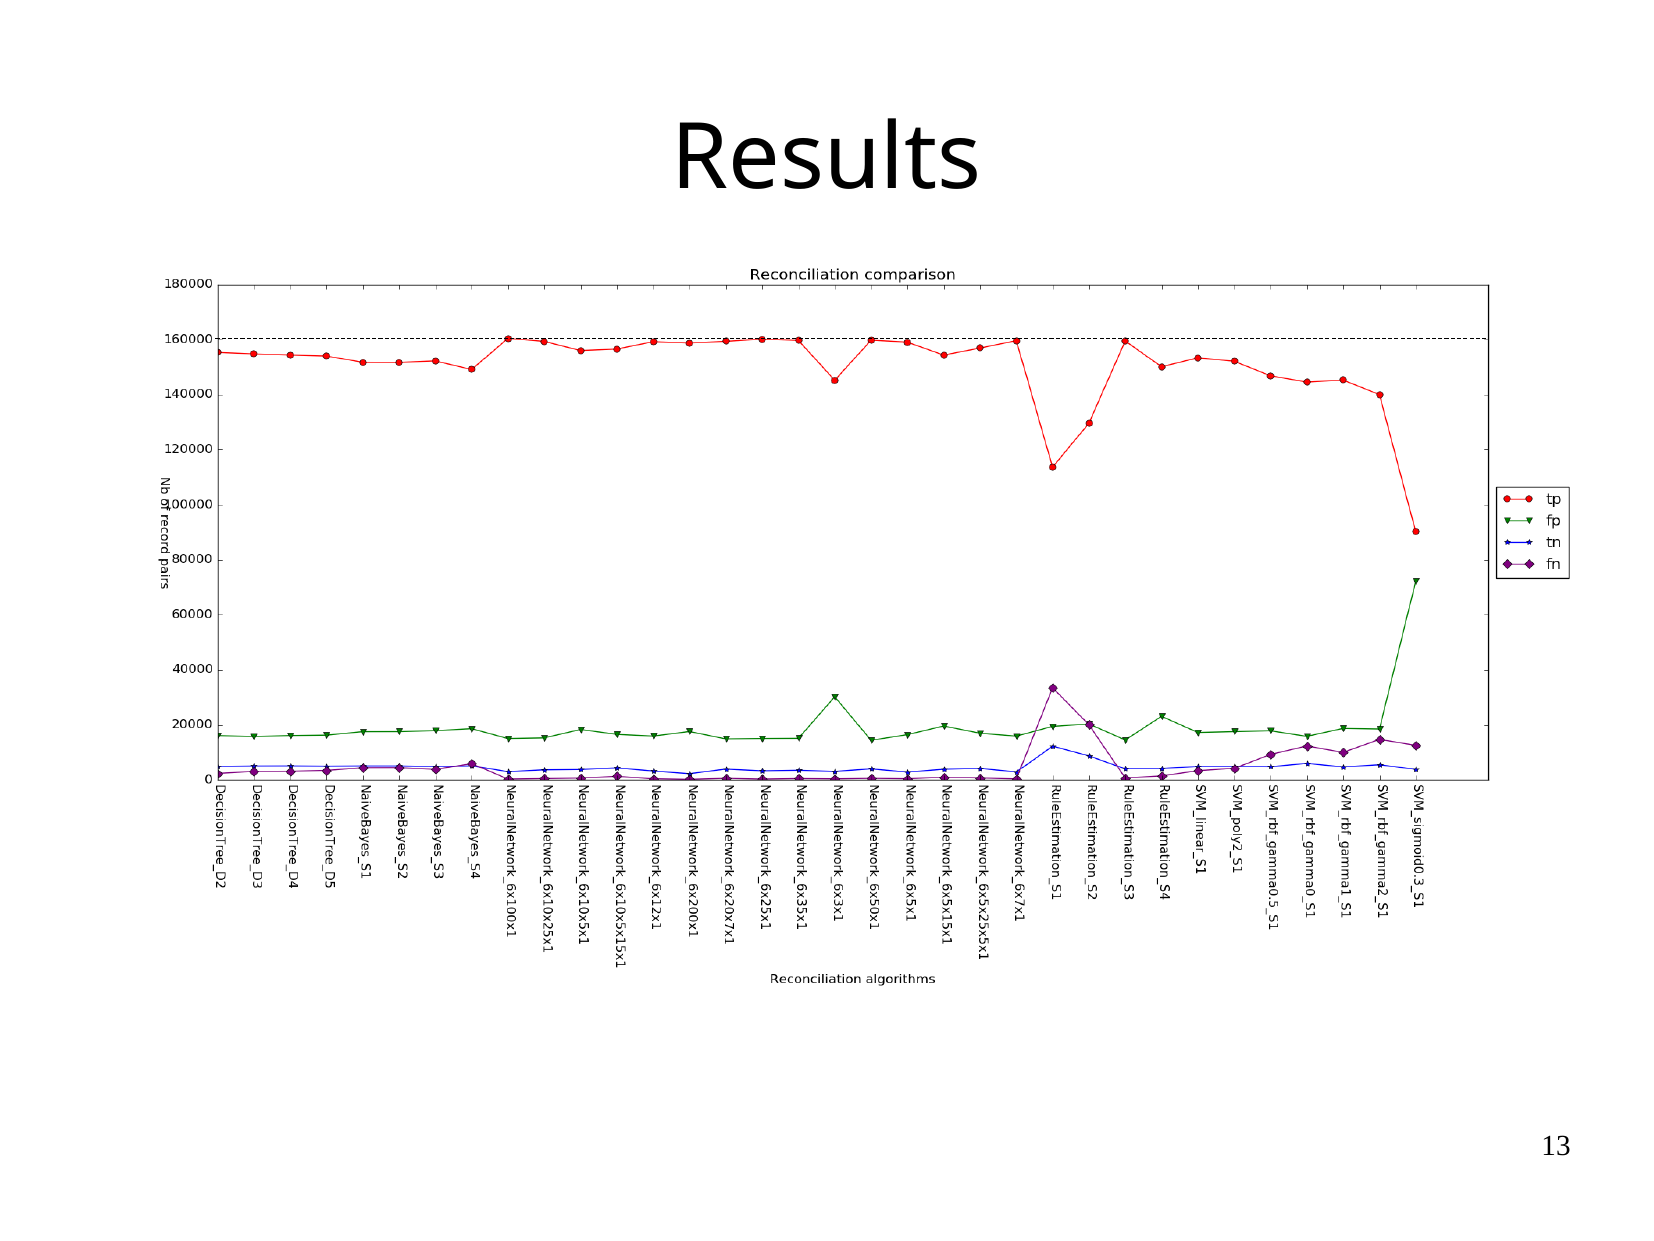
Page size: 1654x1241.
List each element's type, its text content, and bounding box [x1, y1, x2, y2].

picture [12, 194, 1652, 1096]
title Results [82, 49, 1571, 194]
